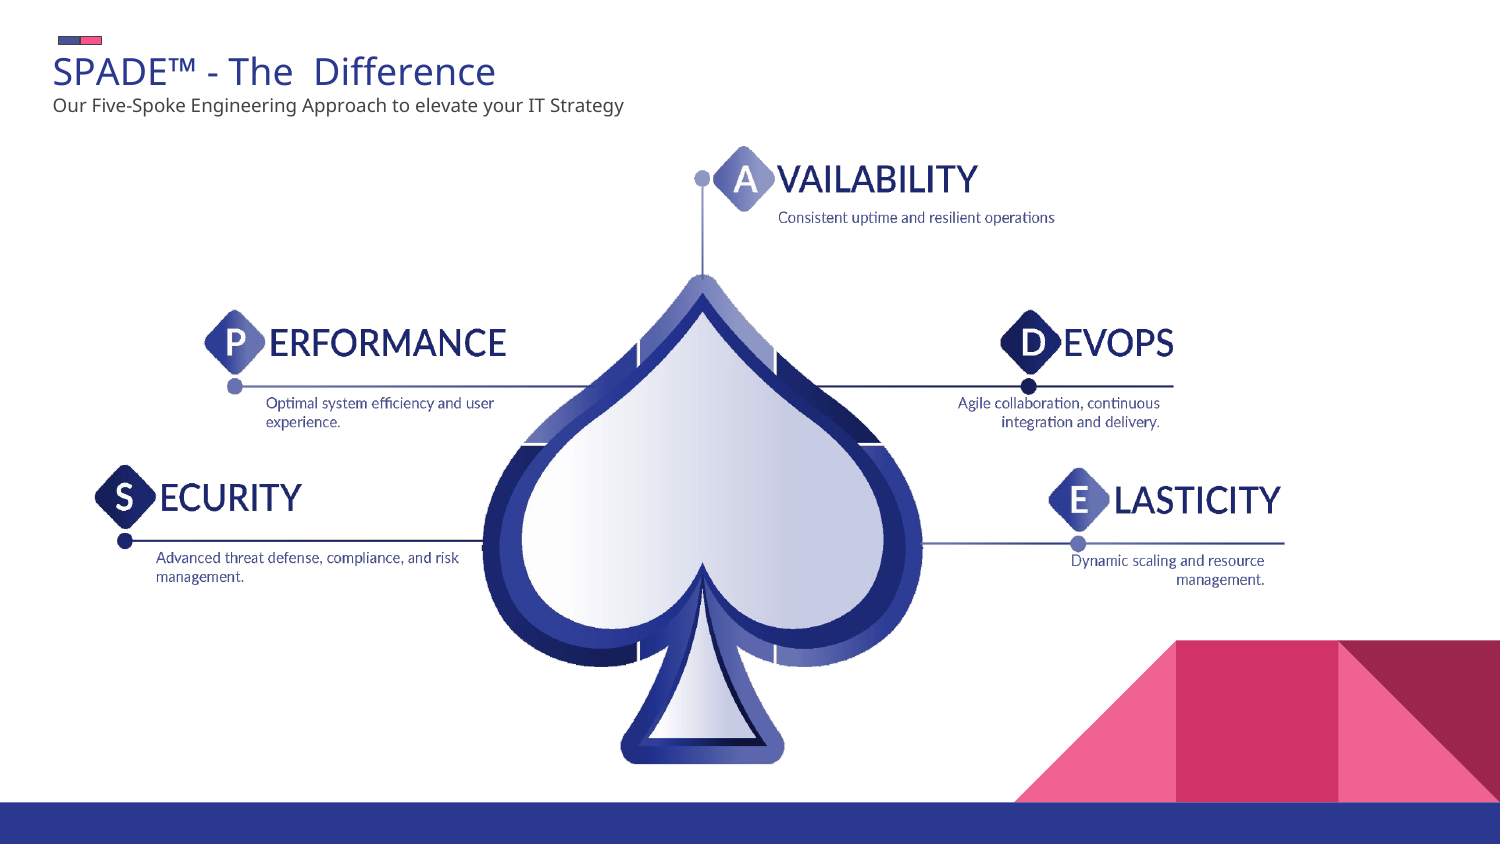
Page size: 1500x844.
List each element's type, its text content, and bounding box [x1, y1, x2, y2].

text_box [59, 37, 79, 44]
picture [94, 146, 1285, 765]
text_box SPADE™ - The Diﬀerence Our Five-Spoke Engineering Approach to elevate your IT Strategy [50, 46, 728, 118]
text_box [81, 37, 101, 44]
